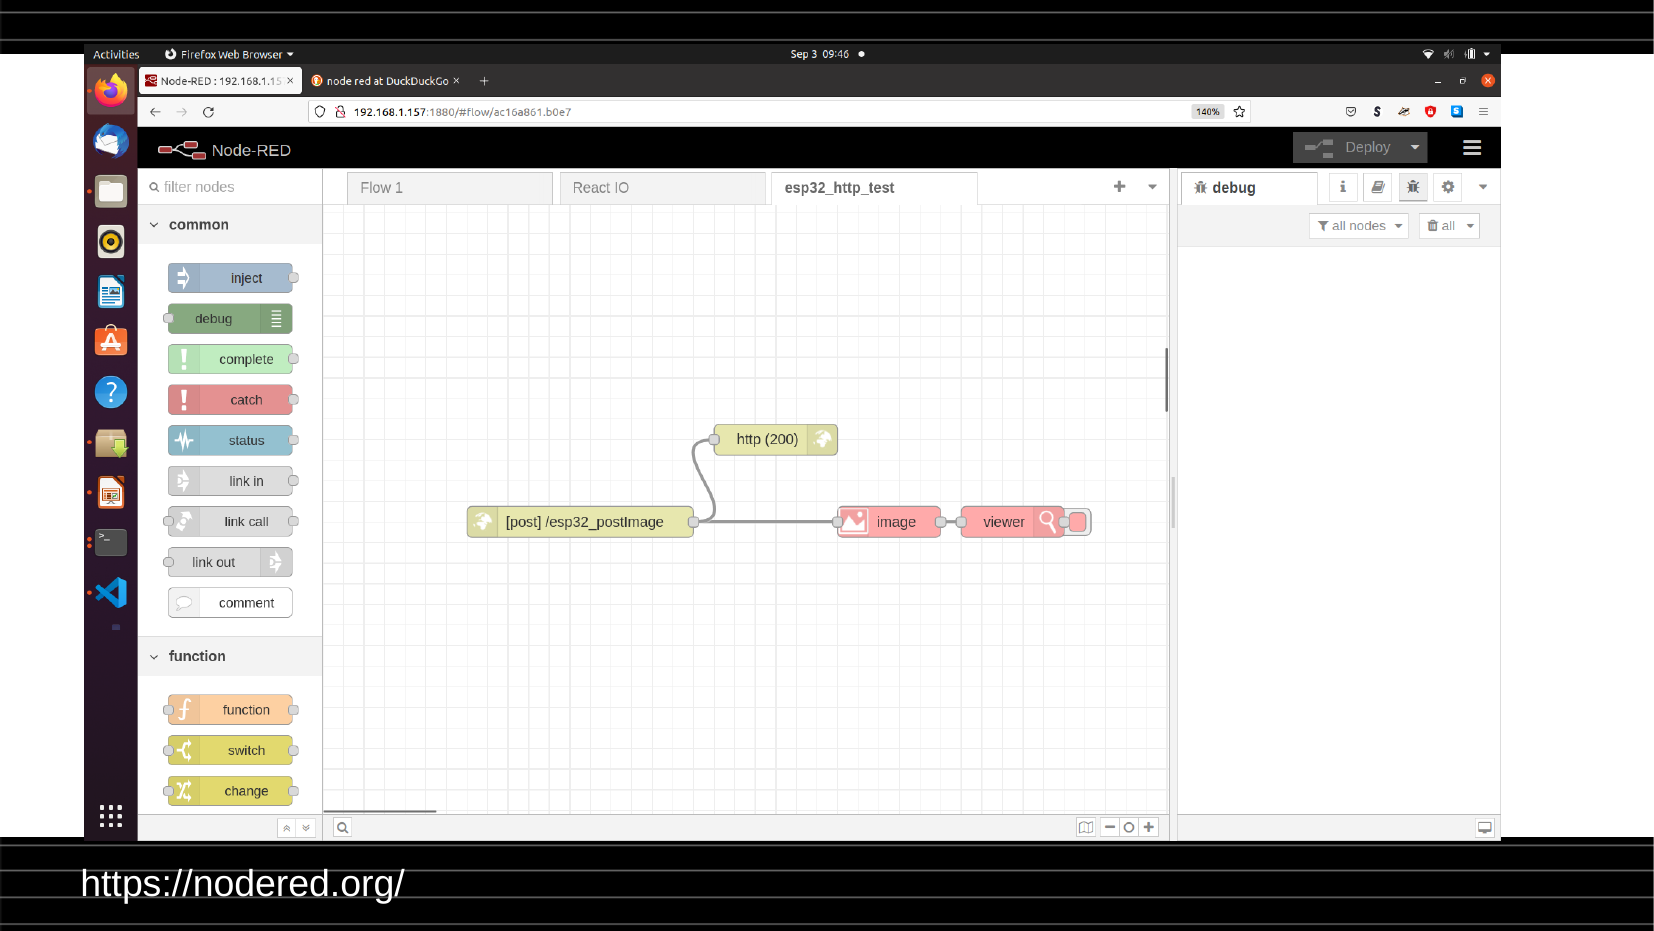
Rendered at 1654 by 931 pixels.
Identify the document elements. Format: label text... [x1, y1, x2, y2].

text_box https://nodered.org/ [65, 855, 421, 912]
picture [0, 0, 1654, 931]
